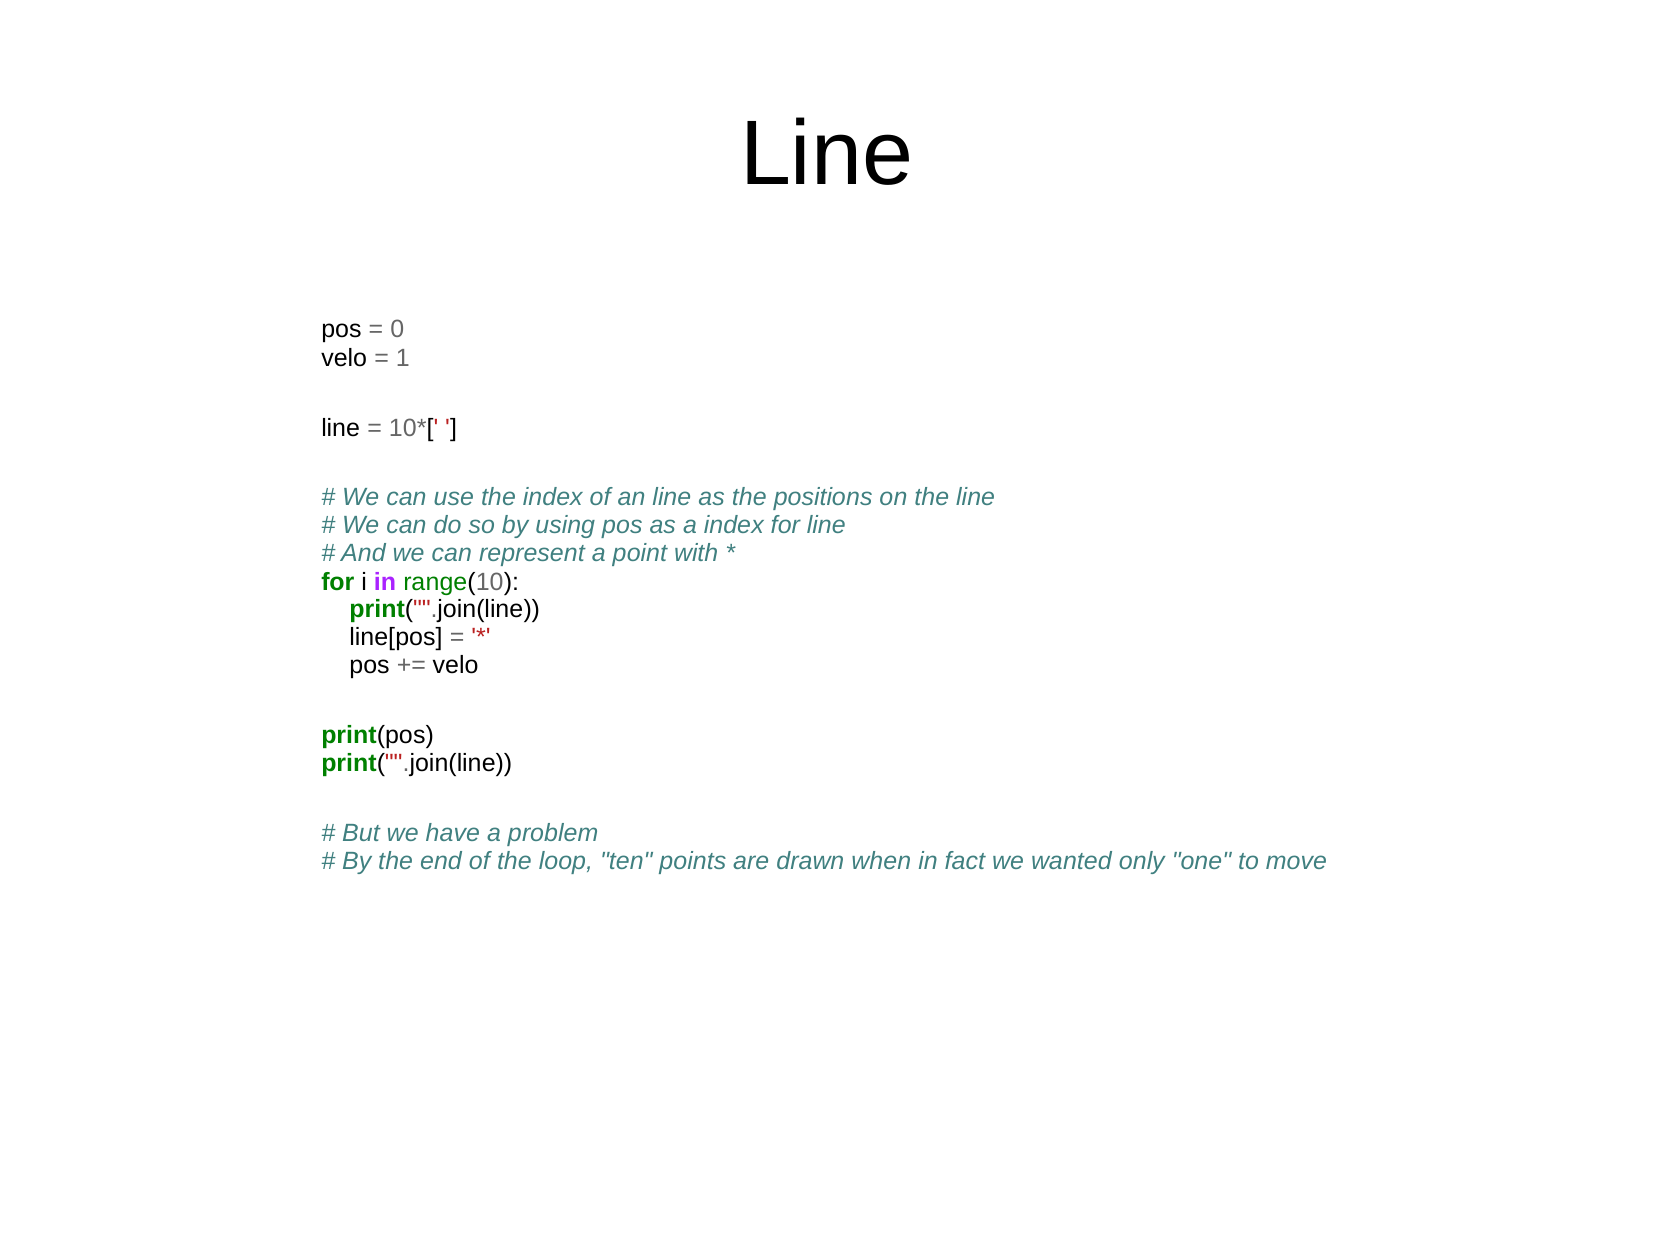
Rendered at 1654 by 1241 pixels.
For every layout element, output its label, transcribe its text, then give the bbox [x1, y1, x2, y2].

title Line [82, 49, 1571, 257]
text_box pos = 0 velo = 1 line = 10*[' '] # We can use the index of an line as the positions on the line # We can do so by using pos as a index for line # And we can represent a point with * for i in range(10): print("".join(line)) line[pos] = '*' pos += velo print(pos) print("".join(line)) # But we have a problem # By the end of the loop, "ten" points are drawn when in fact we wanted only "one" to move [306, 307, 1347, 933]
